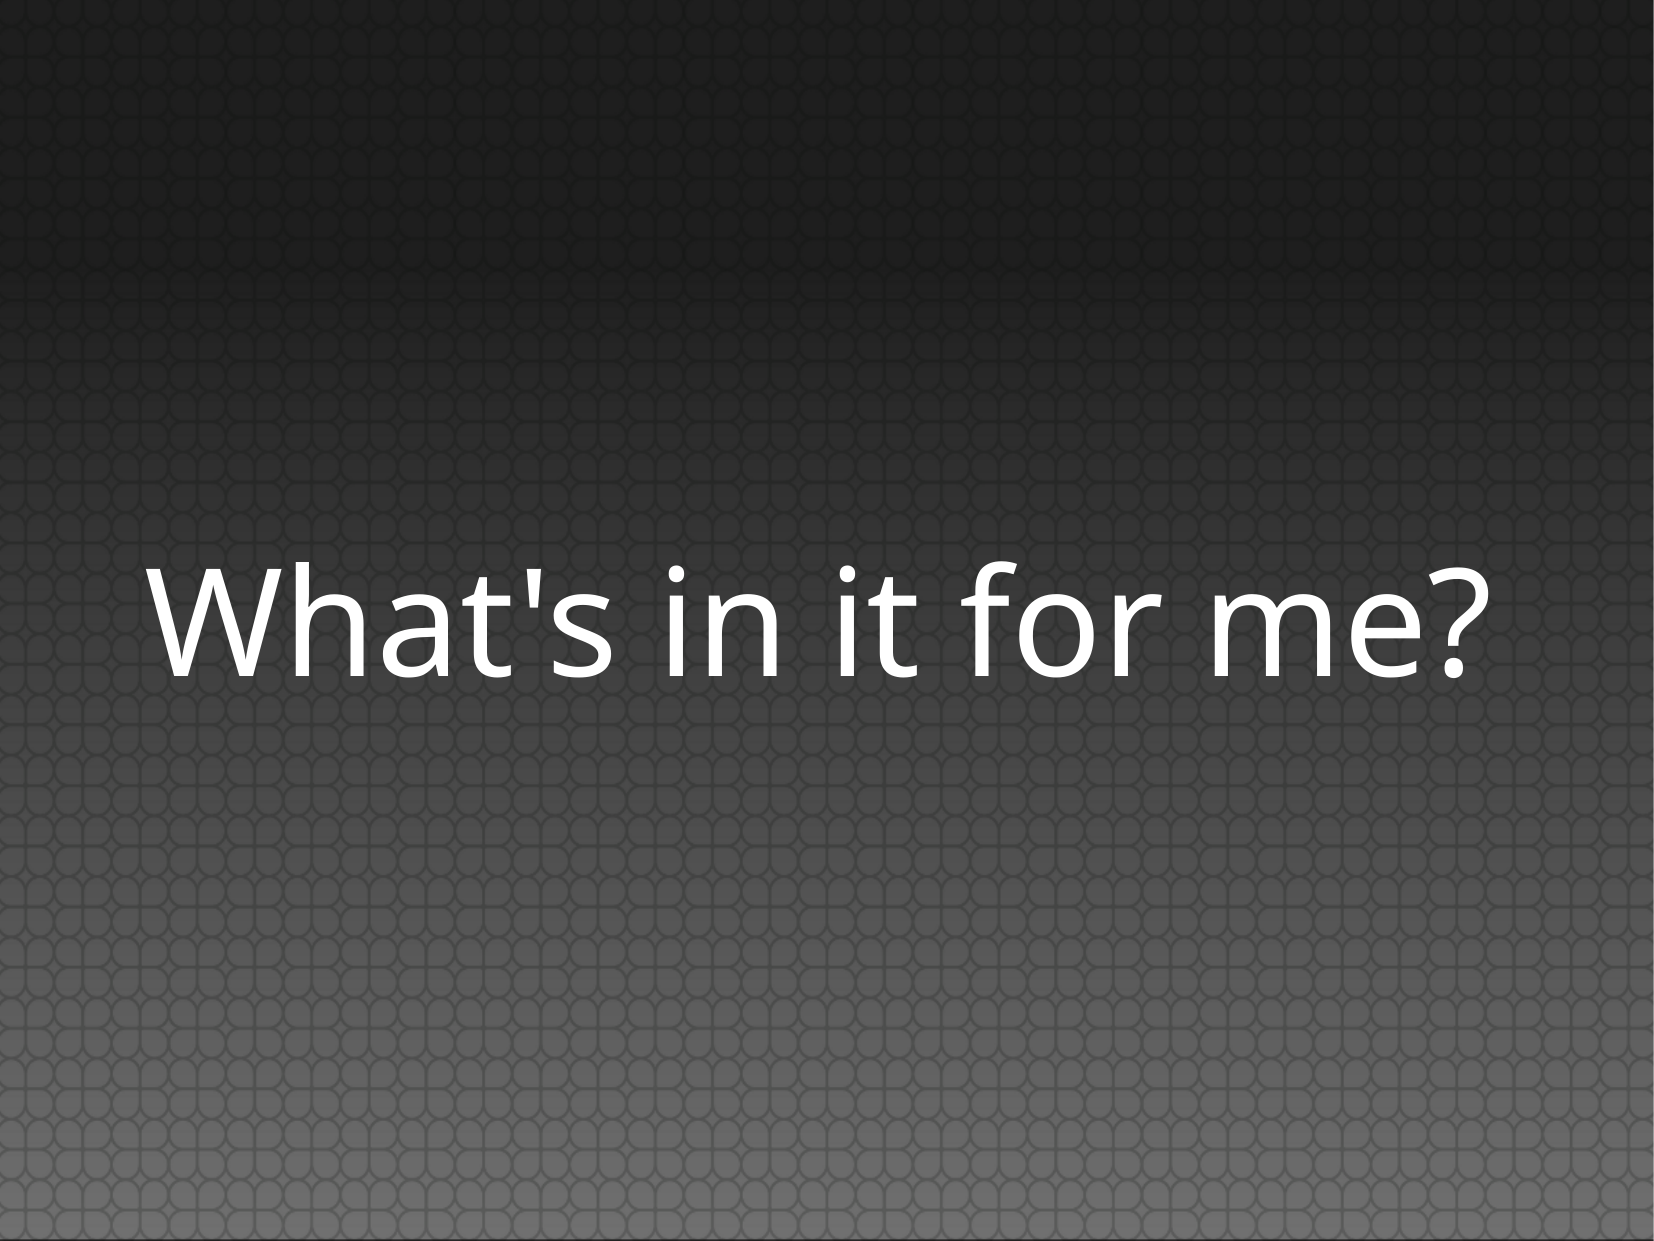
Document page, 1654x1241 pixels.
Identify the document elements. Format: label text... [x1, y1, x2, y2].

picture [0, 0, 1654, 1241]
title What's in it for me? [75, 525, 1564, 713]
